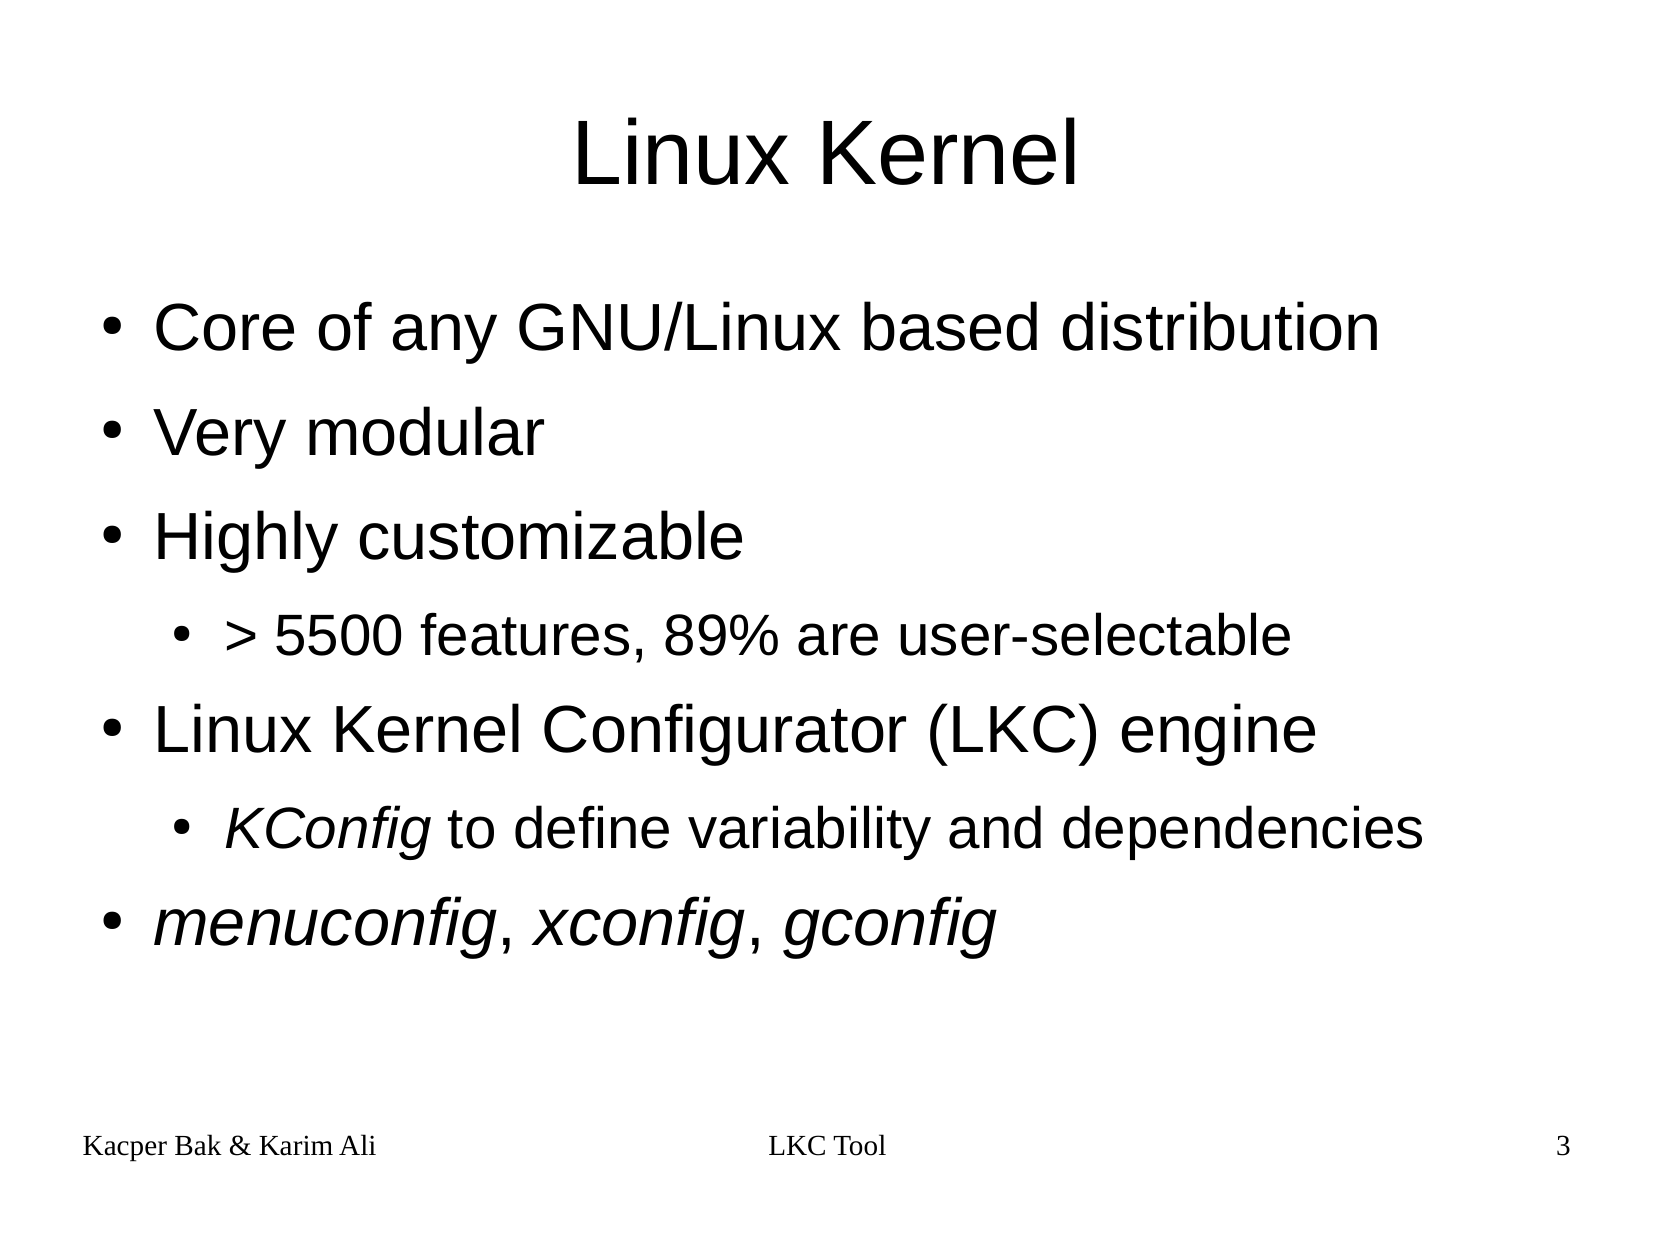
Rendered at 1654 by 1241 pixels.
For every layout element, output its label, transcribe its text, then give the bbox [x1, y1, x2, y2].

list Core of any GNU/Linux based distribution Very modular Highly customizable > 5500 features, 89% are user-selectable Linux Kernel Configurator (LKC) engine KConfig to define variability and dependencies menuconfig, xconfig, gconfig [82, 290, 1571, 1109]
title Linux Kernel [82, 49, 1571, 257]
